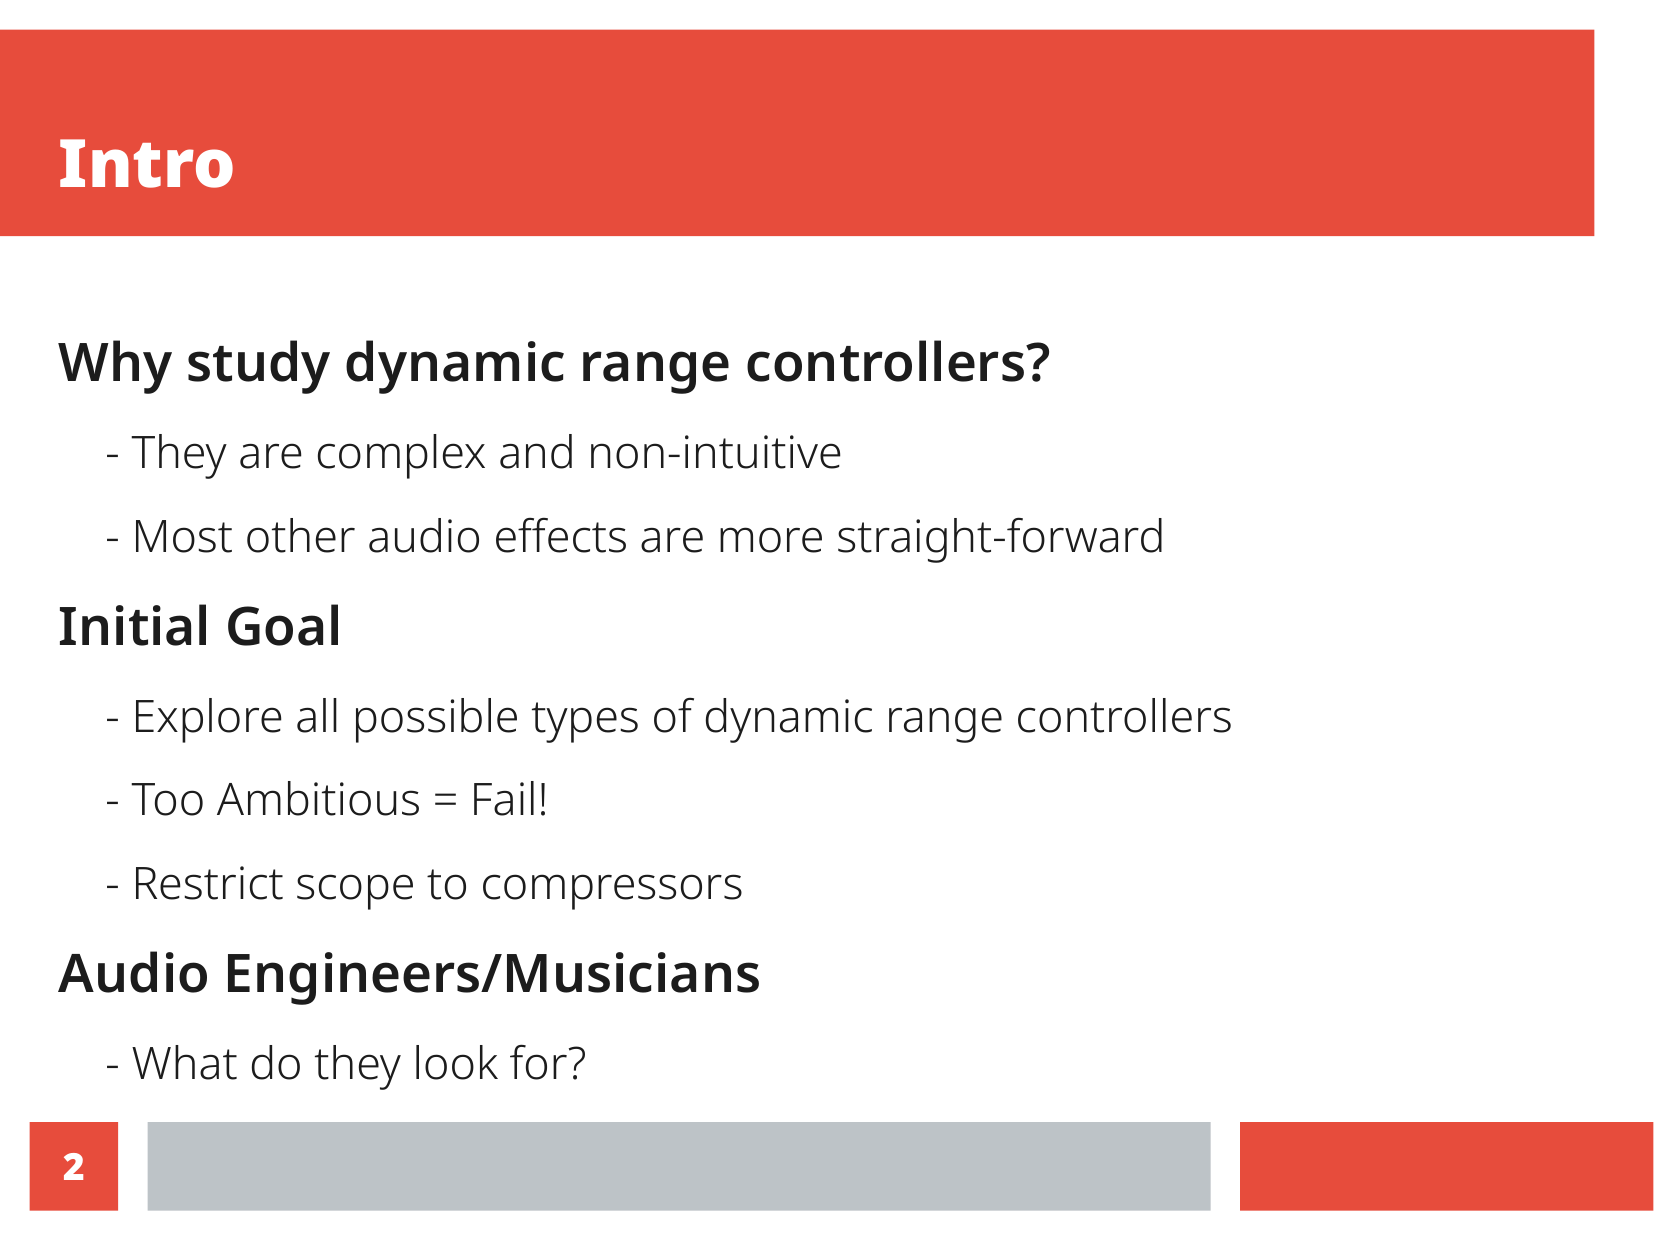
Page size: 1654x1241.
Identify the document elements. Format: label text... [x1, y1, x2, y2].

list Why study dynamic range controllers? - They are complex and non-intuitive - Most other audio effects are more straight-forward Initial Goal - Explore all possible types of dynamic range controllers - Too Ambitious = Fail! - Restrict scope to compressors Audio Engineers/Musicians - What do they look for? [59, 324, 1565, 1093]
title Intro [59, 59, 1595, 207]
